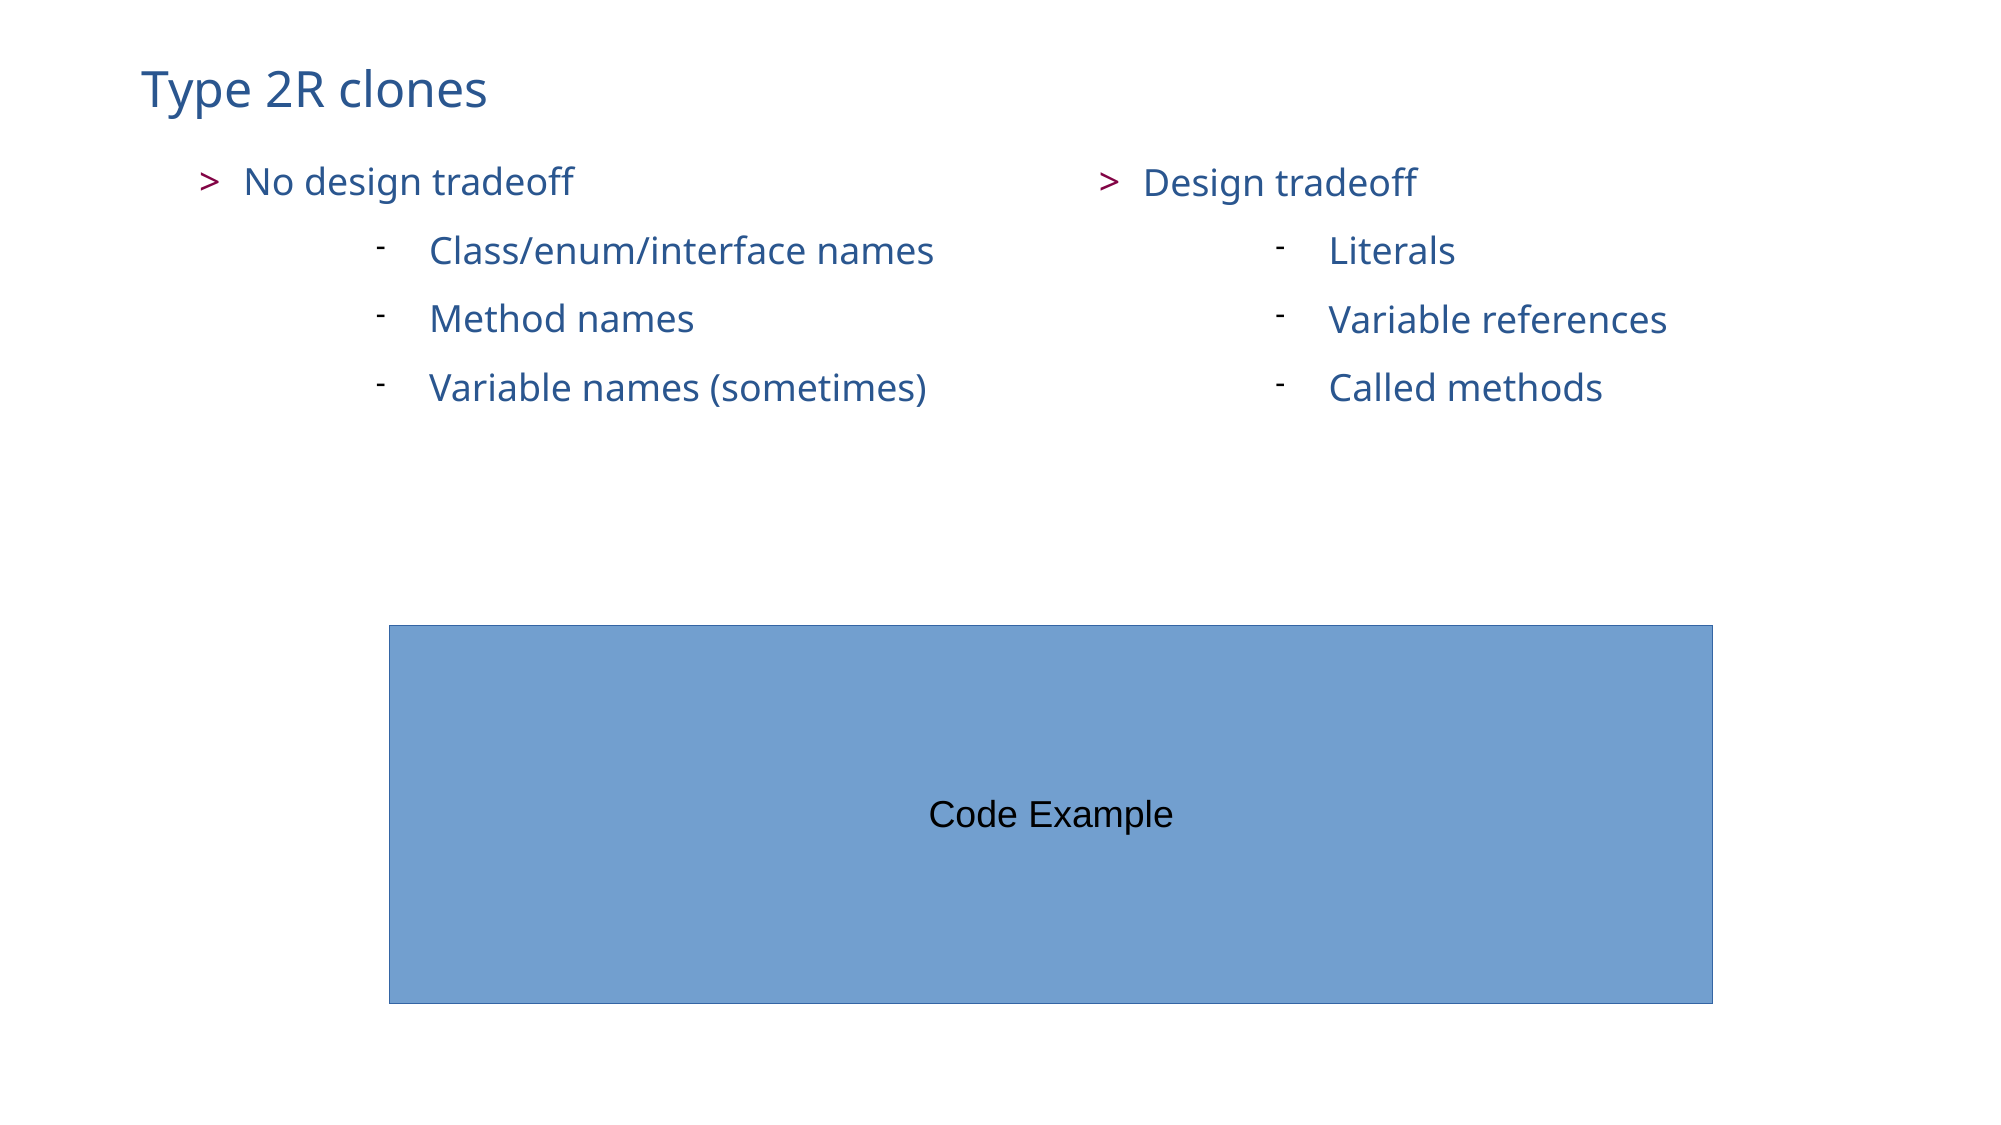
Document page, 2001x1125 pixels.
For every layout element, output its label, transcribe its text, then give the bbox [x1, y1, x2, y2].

text_box Type 2R clones [142, 59, 1842, 124]
text_box No design tradeoff Class/enum/interface names Method names Variable names (sometimes) [199, 153, 1097, 891]
text_box Design tradeoff Literals Variable references Called methods [1098, 153, 1996, 891]
text_box Code Example [389, 625, 1713, 1004]
